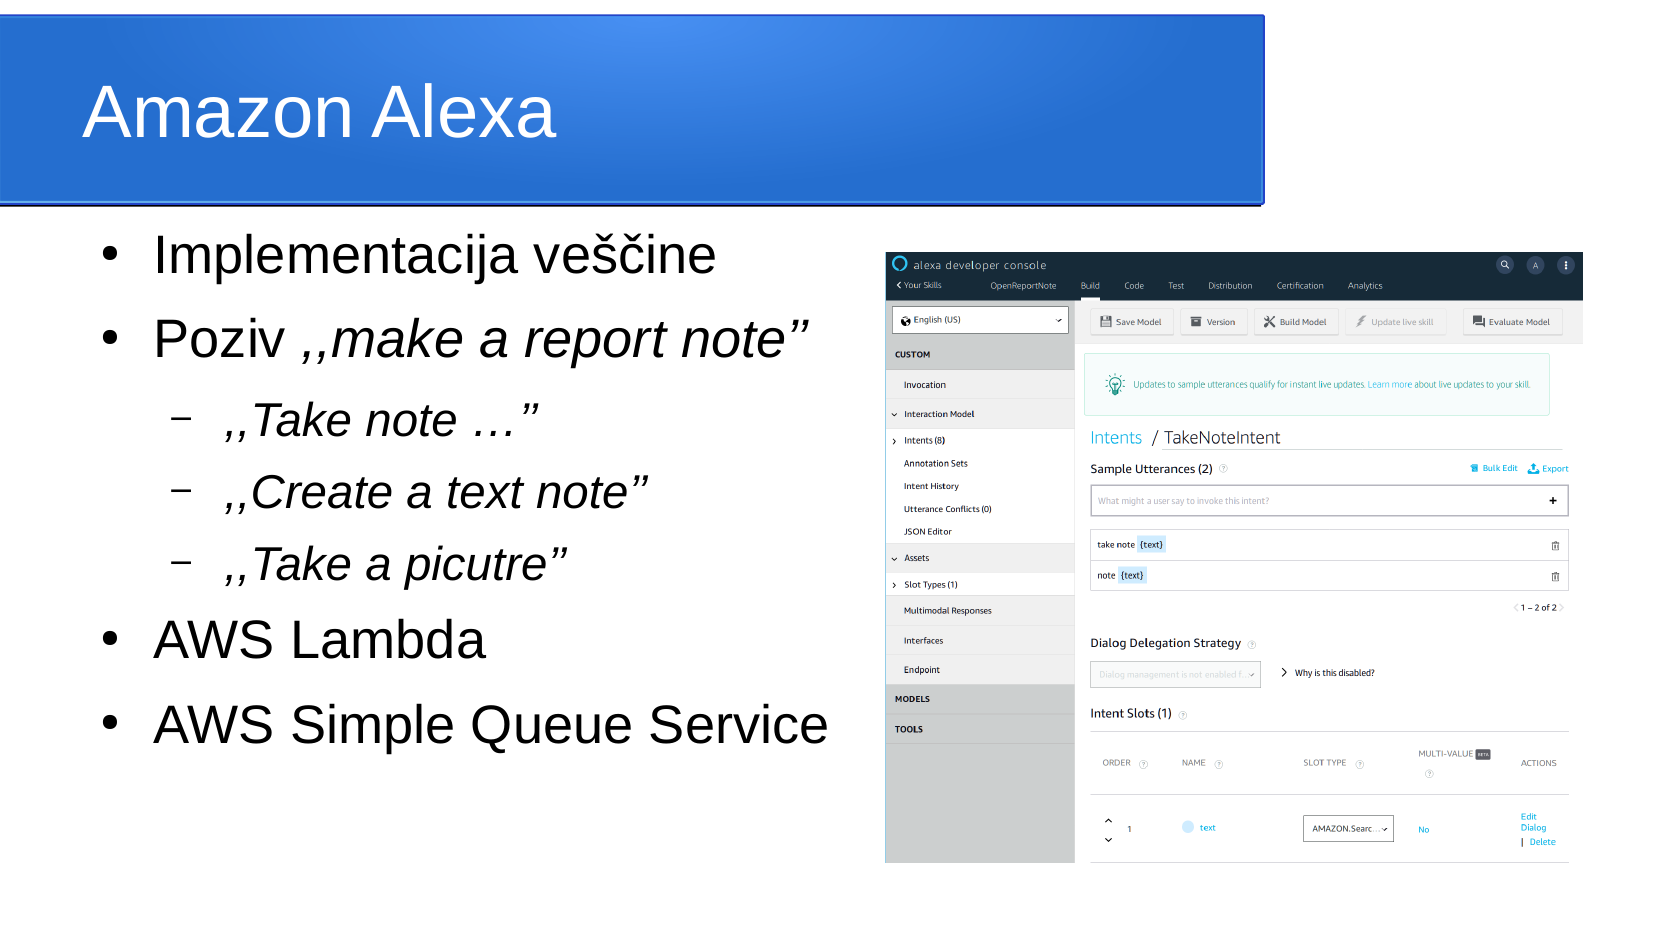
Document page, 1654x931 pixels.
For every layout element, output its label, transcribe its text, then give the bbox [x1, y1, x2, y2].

picture [885, 252, 1583, 863]
title Amazon Alexa [82, 35, 1235, 189]
list Implementacija veščine Poziv ,,make a report note’’ ,,Take note …’’ ,,Create a text note’’ ,,Take a picutre’’ AWS Lambda AWS Simple Queue Service [82, 224, 1571, 764]
